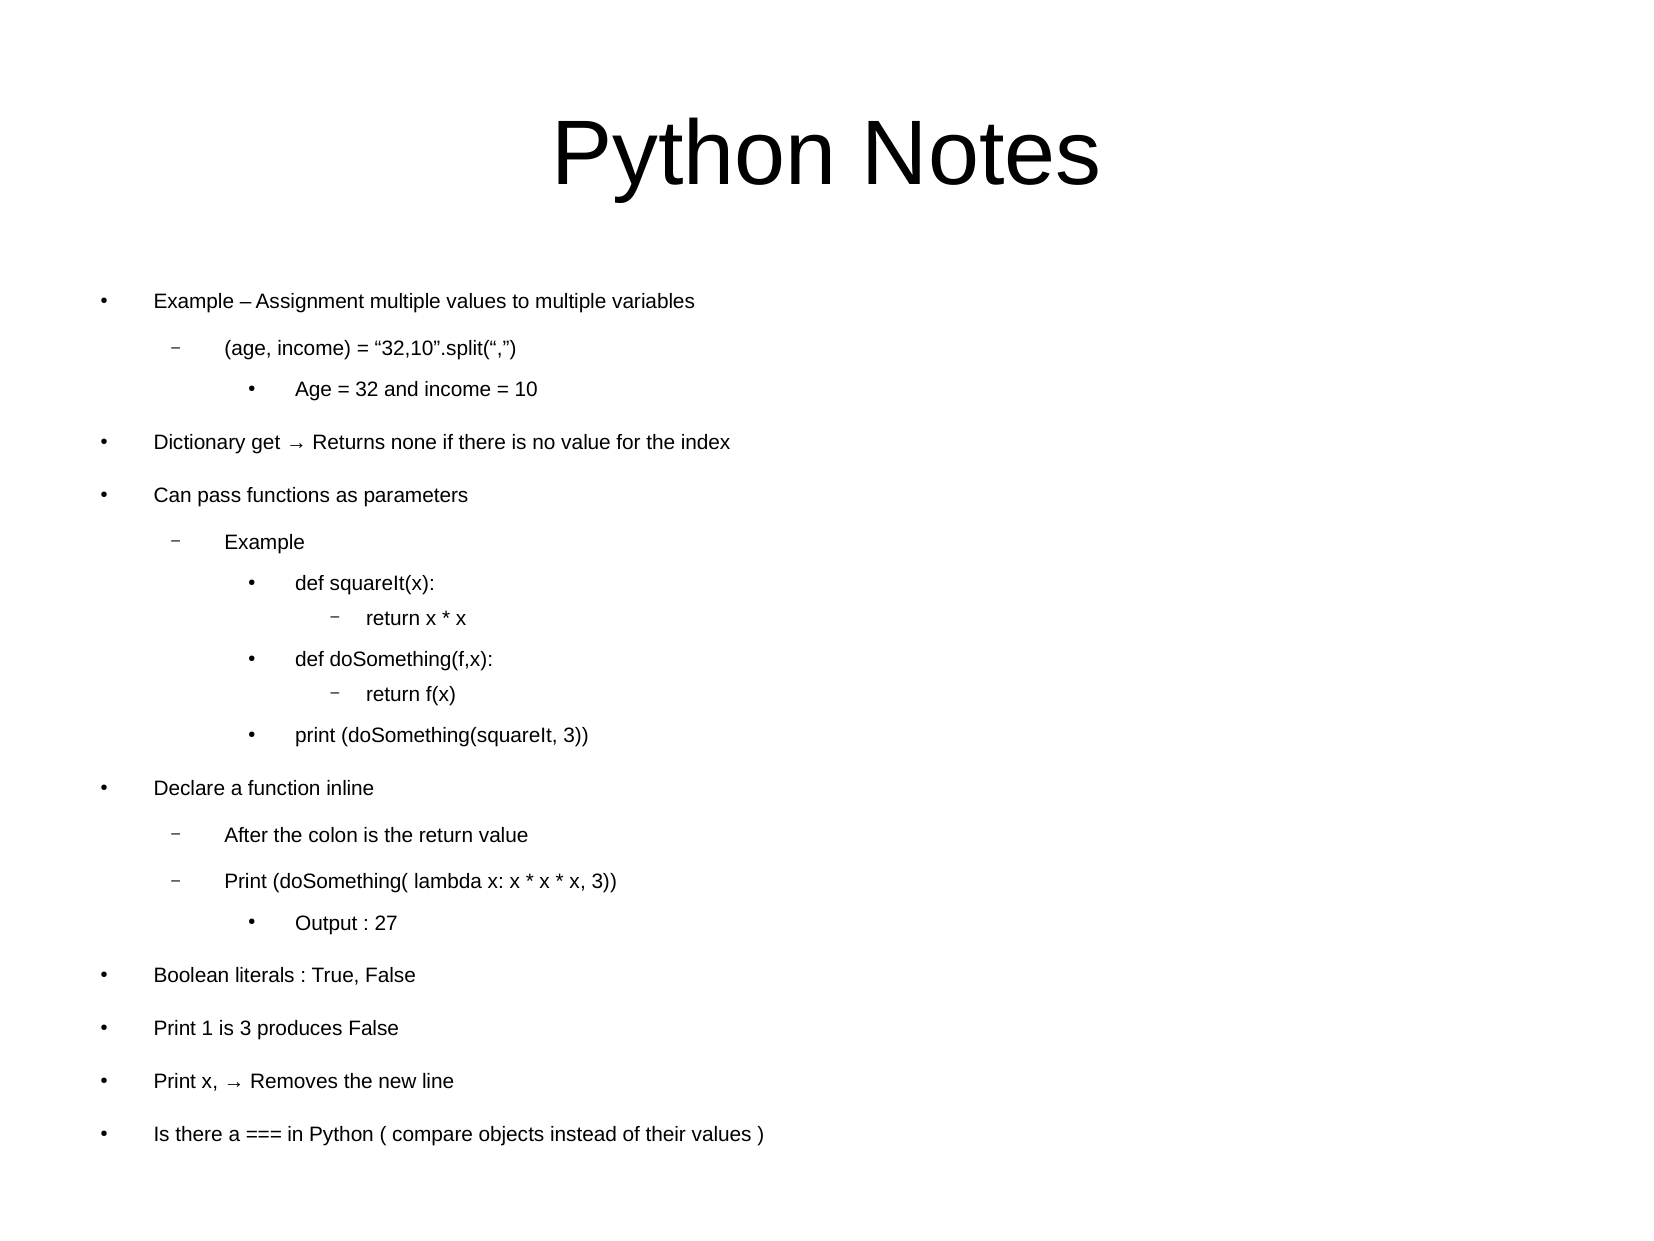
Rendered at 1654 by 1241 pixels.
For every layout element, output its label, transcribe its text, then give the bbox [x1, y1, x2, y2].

title Python Notes [82, 49, 1571, 257]
list Example – Assignment multiple values to multiple variables (age, income) = “32,10”.split(“,”) Age = 32 and income = 10 Dictionary get → Returns none if there is no value for the index Can pass functions as parameters Example def squareIt(x): return x * x def doSomething(f,x): return f(x) print (doSomething(squareIt, 3)) Declare a function inline After the colon is the return value Print (doSomething( lambda x: x * x * x, 3)) Output : 27 Boolean literals : True, False Print 1 is 3 produces False Print x, → Removes the new line Is there a === in Python ( compare objects instead of their values ) [82, 290, 1571, 1217]
